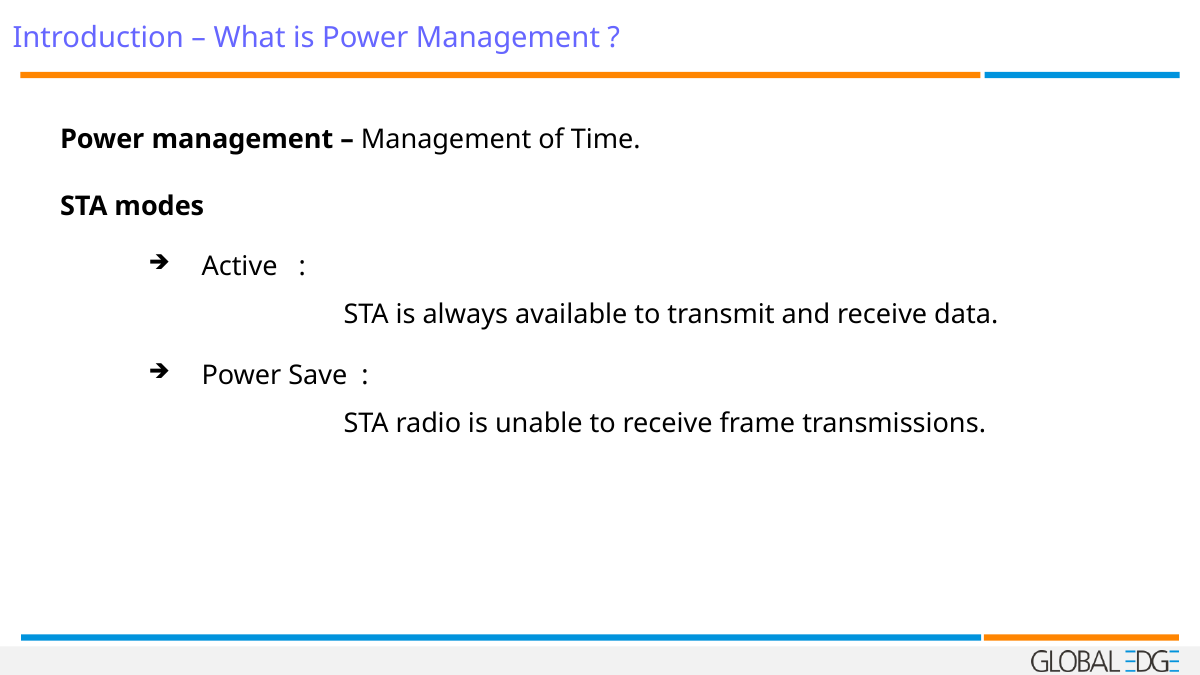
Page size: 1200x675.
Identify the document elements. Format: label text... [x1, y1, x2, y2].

picture [1031, 650, 1179, 672]
list Power management – Management of Time. STA modes Active : STA is always available to transmit and receive data. Power Save : STA radio is unable to receive frame transmissions. [60, 120, 1140, 616]
title Introduction – What is Power Management ? [12, 9, 1088, 63]
